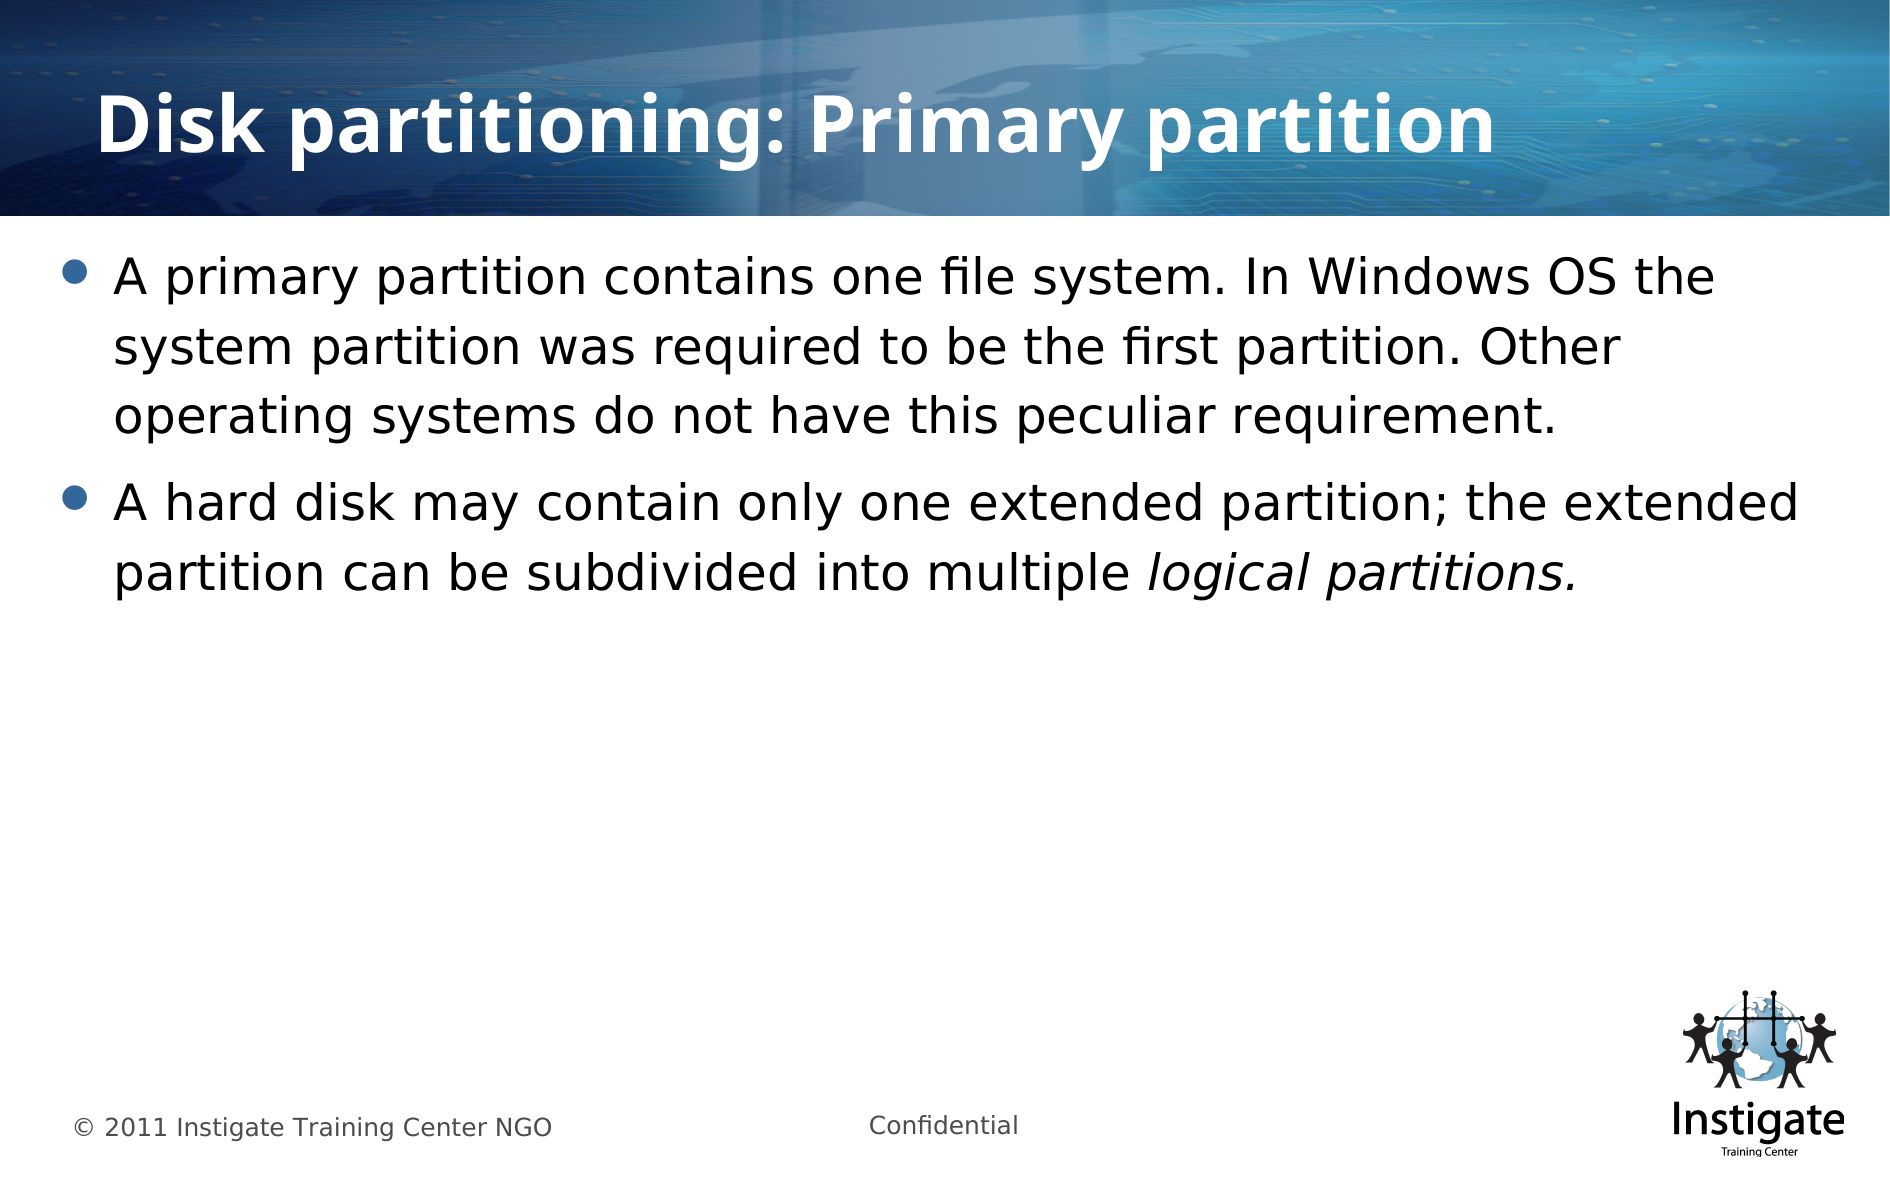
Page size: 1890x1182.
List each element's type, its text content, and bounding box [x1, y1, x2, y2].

title Disk partitioning: Primary partition [94, 54, 1793, 210]
list A primary partition contains one file system. In Windows OS the system partition was required to be the first partition. Other operating systems do not have this peculiar requirement. A hard disk may contain only one extended partition; the extended partition can be subdivided into multiple logical partitions. [59, 236, 1831, 1001]
picture [1674, 990, 1844, 1157]
picture [0, 0, 1890, 216]
